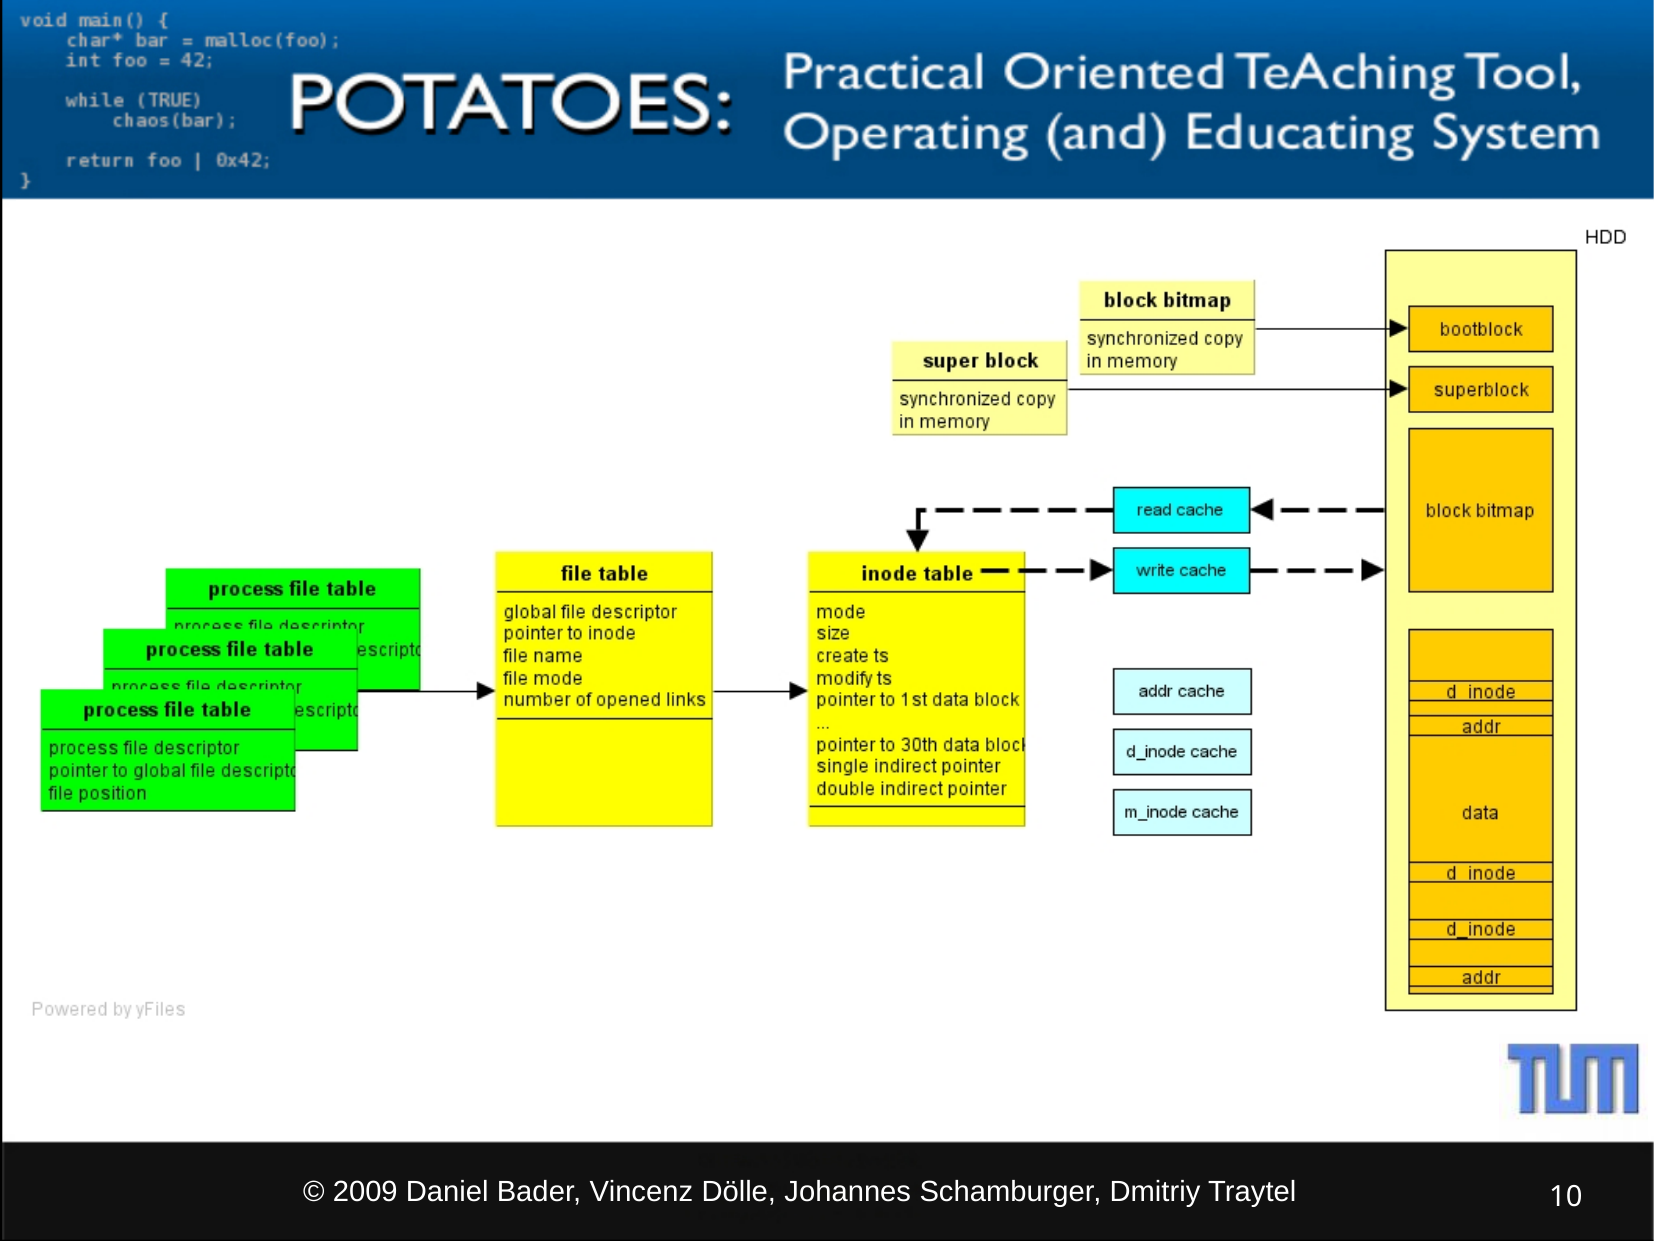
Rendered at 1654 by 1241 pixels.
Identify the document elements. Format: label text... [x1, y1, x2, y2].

title Dateisystem [76, 159, 1565, 200]
picture [0, 0, 1654, 1241]
